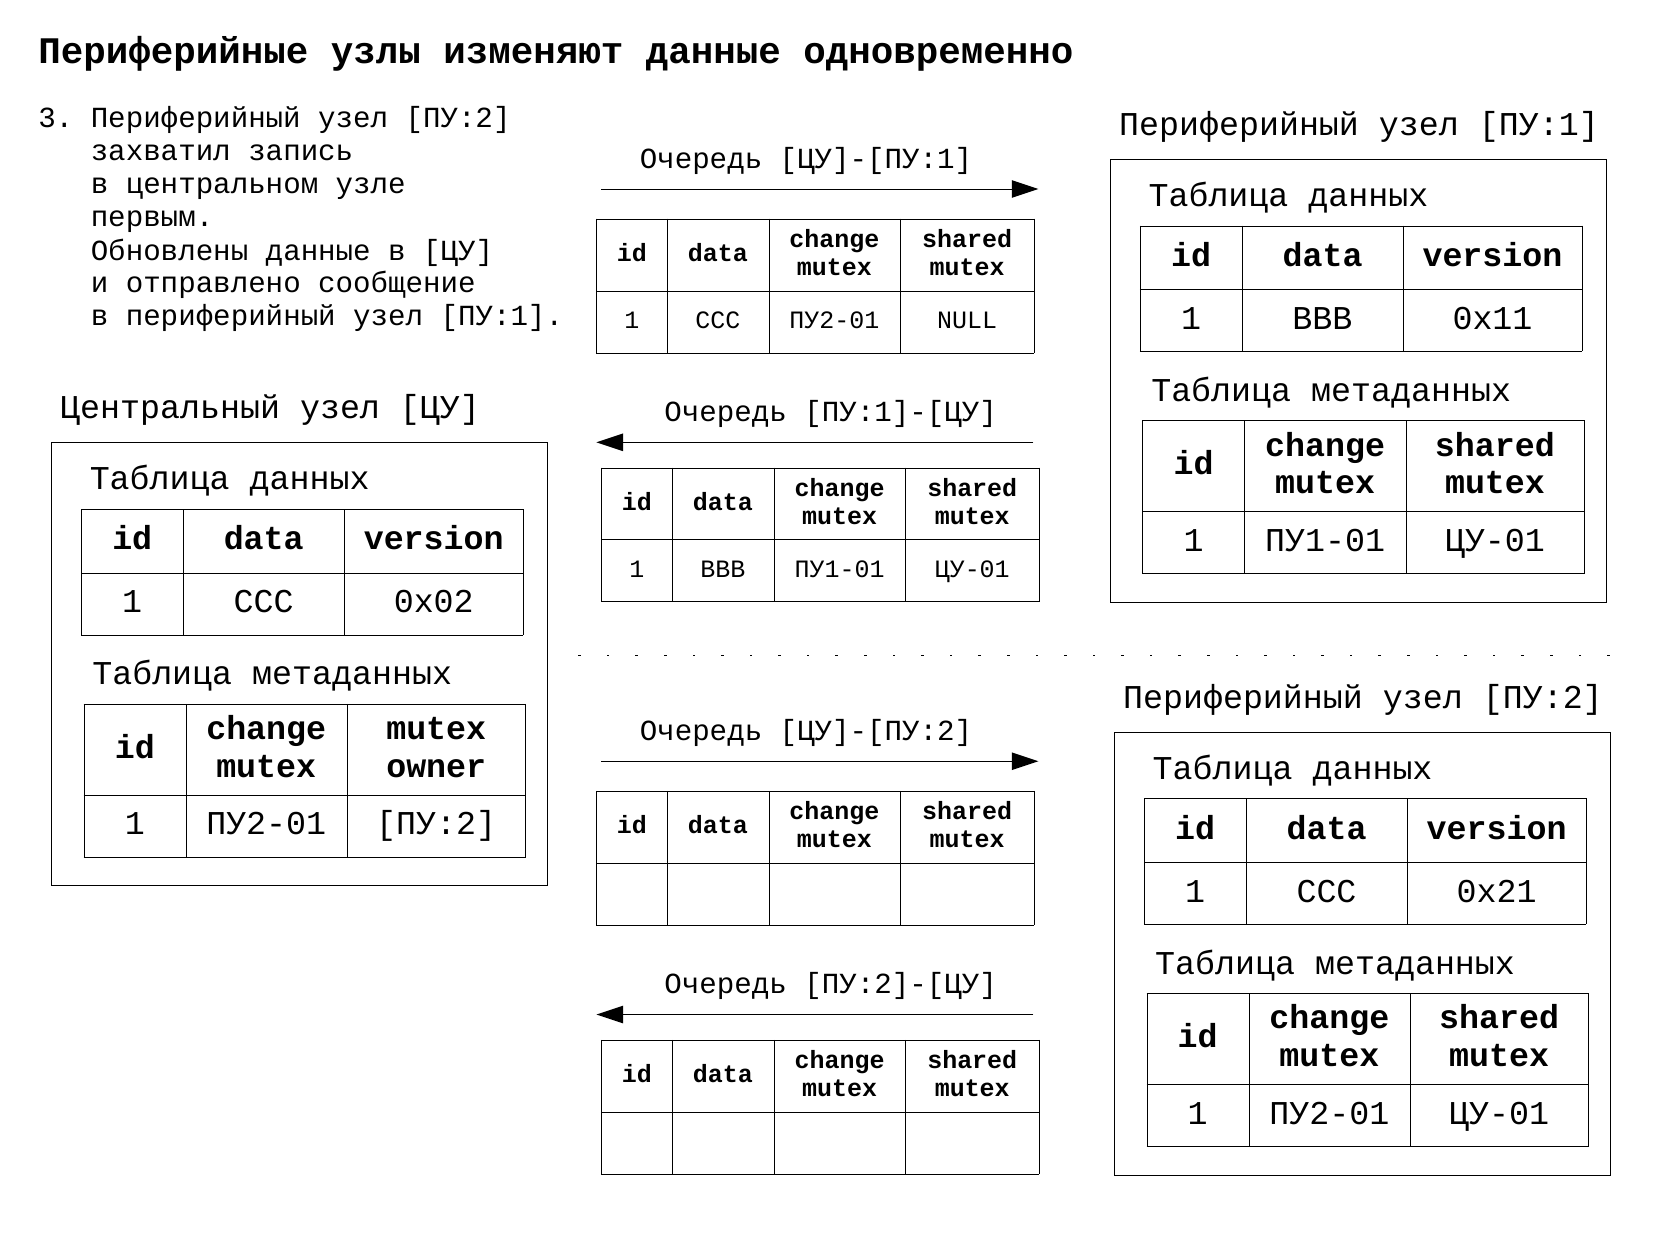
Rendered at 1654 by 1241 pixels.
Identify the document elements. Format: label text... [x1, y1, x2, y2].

table_header id [85, 705, 186, 795]
table_header id [1145, 799, 1246, 862]
table_cell NULL [901, 292, 1034, 353]
table_cell [668, 864, 769, 925]
table_header id [1143, 421, 1244, 511]
table_header id [602, 469, 672, 539]
table_header shared mutex [906, 1041, 1039, 1112]
table_cell 0x02 [345, 574, 523, 635]
table_cell 0x21 [1408, 863, 1586, 924]
text_box [1110, 159, 1607, 603]
table_cell 1 [1145, 863, 1246, 924]
table_header change mutex [187, 705, 347, 795]
table_header id [602, 1041, 672, 1112]
table_header id [1141, 227, 1242, 289]
table_cell [ПУ:2] [348, 796, 525, 857]
table_header data [668, 792, 769, 863]
text_box 3. Периферийный узел [ПУ:2] захватил запись в центральном узле первым. Обновлены данные в [ЦУ] и отправлено сообщение в периферийный узел [ПУ:1]. [23, 96, 579, 343]
table_cell 1 [1148, 1085, 1249, 1146]
text_box Очередь [ПУ:1]-[ЦУ] [649, 389, 1016, 442]
table_cell 1 [597, 292, 667, 353]
table_cell ПУ1-01 [775, 540, 905, 601]
table_cell ПУ1-01 [1245, 512, 1406, 573]
text_box Таблица данных [1137, 744, 1448, 797]
table_cell CCC [1247, 863, 1407, 924]
table_header data [184, 510, 344, 573]
table_header data [1247, 799, 1407, 862]
table_cell BBB [673, 540, 774, 601]
table_cell 1 [1141, 290, 1242, 351]
table_header version [1404, 227, 1582, 289]
table_header change mutex [1250, 994, 1410, 1084]
table_cell 1 [602, 540, 672, 601]
table_header data [673, 1041, 774, 1112]
table_header version [345, 510, 523, 573]
table_header shared mutex [1411, 994, 1588, 1084]
text_box Периферийные узлы изменяют данные одновременно [23, 25, 1089, 83]
table_header id [82, 510, 183, 573]
text_box Таблица метаданных [1136, 366, 1527, 419]
table_cell ПУ2-01 [1250, 1085, 1410, 1146]
text_box Периферийный узел [ПУ:1] [1104, 100, 1614, 153]
table_header id [597, 792, 667, 863]
table_header data [668, 220, 769, 291]
table_header data [673, 469, 774, 539]
table_header id [597, 220, 667, 291]
table_cell 0x11 [1404, 290, 1582, 351]
table_cell [673, 1113, 774, 1174]
table_header change mutex [775, 469, 905, 539]
text_box Таблица данных [75, 454, 385, 508]
table_cell [775, 1113, 905, 1174]
table_header change mutex [770, 792, 900, 863]
table_cell 1 [82, 574, 183, 635]
table_cell ЦУ-01 [906, 540, 1039, 601]
table_header shared mutex [901, 792, 1034, 863]
table_cell 1 [85, 796, 186, 857]
table_cell [602, 1113, 672, 1174]
table_header version [1408, 799, 1586, 862]
table_header shared mutex [1407, 421, 1584, 511]
table_cell [770, 864, 900, 925]
table_cell ПУ2-01 [770, 292, 900, 353]
text_box [51, 442, 548, 886]
text_box Таблица метаданных [1140, 938, 1531, 992]
text_box Периферийный узел [ПУ:2] [1108, 673, 1619, 726]
table_cell ЦУ-01 [1411, 1085, 1588, 1146]
table_cell CCC [184, 574, 344, 635]
table_cell [906, 1113, 1039, 1174]
text_box [1114, 732, 1611, 1176]
table_header mutex owner [348, 705, 525, 795]
text_box Очередь [ПУ:2]-[ЦУ] [649, 962, 1016, 1014]
text_box Центральный узел [ЦУ] [45, 383, 556, 437]
table_cell 1 [1143, 512, 1244, 573]
table_header shared mutex [901, 220, 1034, 291]
table_cell [901, 864, 1034, 925]
table_header change mutex [775, 1041, 905, 1112]
table_header id [1148, 994, 1249, 1084]
text_box Таблица данных [1133, 171, 1444, 224]
table_cell ЦУ-01 [1407, 512, 1584, 573]
table_header change mutex [770, 220, 900, 291]
table_cell [597, 864, 667, 925]
table_header shared mutex [906, 469, 1039, 539]
table_cell BBB [1243, 290, 1403, 351]
table_header data [1243, 227, 1403, 289]
text_box Очередь [ЦУ]-[ПУ:1] [624, 136, 992, 189]
text_box Таблица метаданных [77, 649, 468, 703]
table_cell CCC [668, 292, 769, 353]
text_box Очередь [ЦУ]-[ПУ:2] [624, 708, 992, 762]
table_header change mutex [1245, 421, 1406, 511]
table_cell ПУ2-01 [187, 796, 347, 857]
